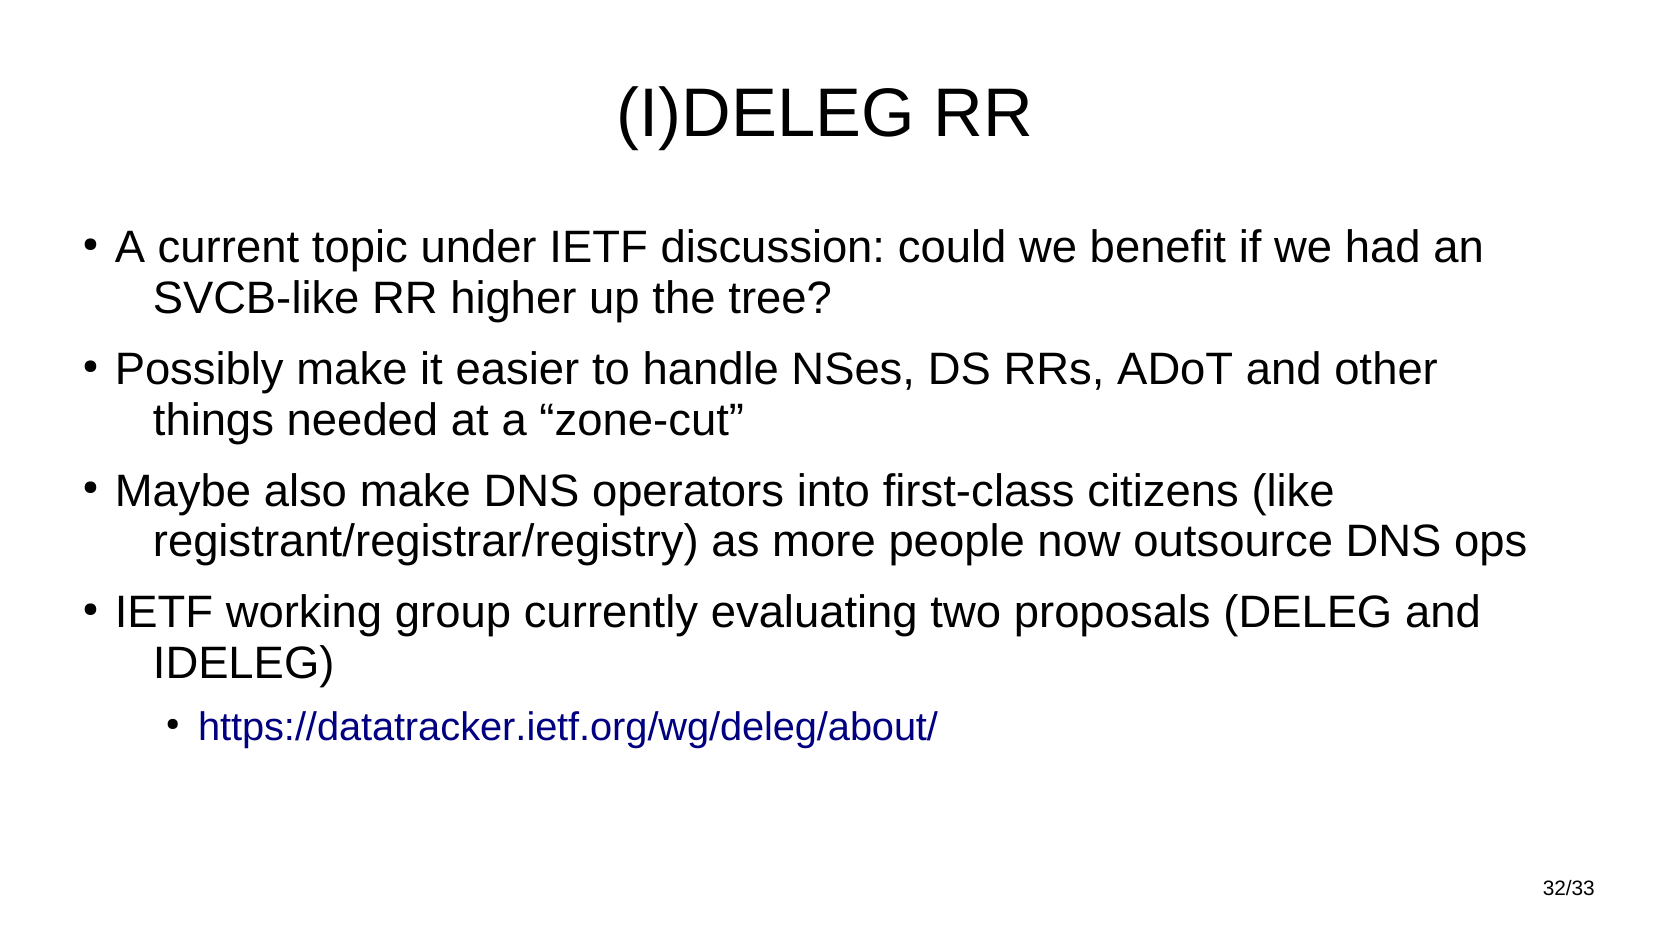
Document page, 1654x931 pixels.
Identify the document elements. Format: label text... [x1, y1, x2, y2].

title (I)DELEG RR [82, 37, 1568, 191]
list A current topic under IETF discussion: could we benefit if we had an SVCB-like RR higher up the tree? Possibly make it easier to handle NSes, DS RRs, ADoT and other things needed at a “zone-cut” Maybe also make DNS operators into first-class citizens (like registrant/registrar/registry) as more people now outsource DNS ops IETF working group currently evaluating two proposals (DELEG and IDELEG) https://datatracker.ietf.org/wg/deleg/about/ [82, 217, 1568, 756]
